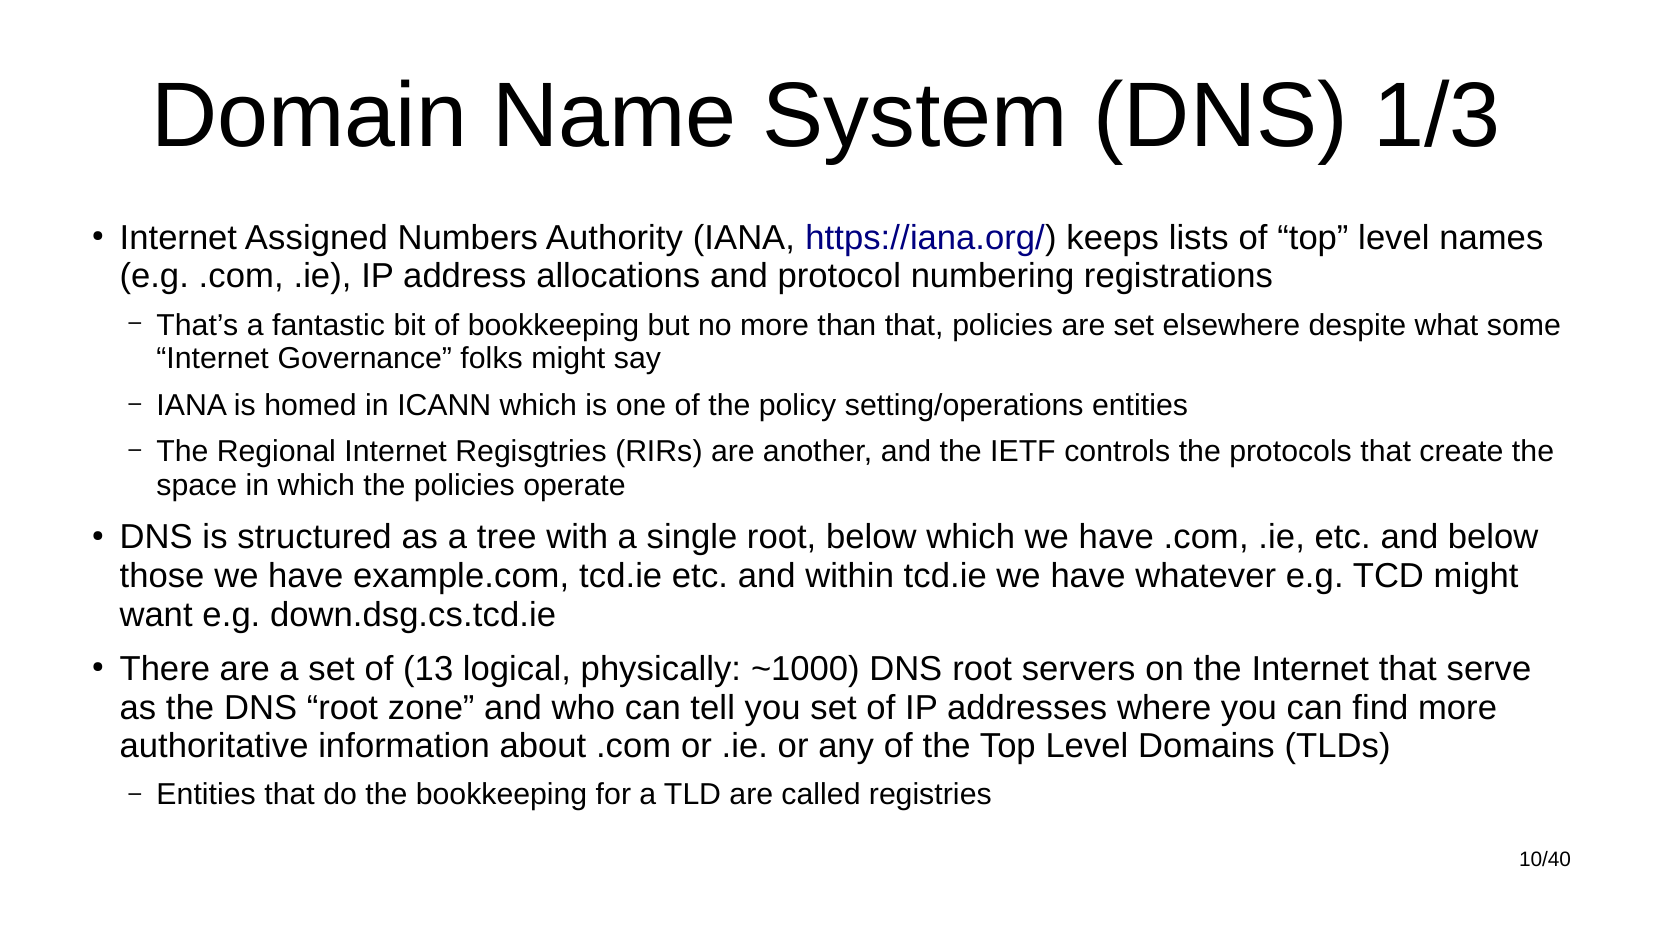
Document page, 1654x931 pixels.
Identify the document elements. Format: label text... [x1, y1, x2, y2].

list Internet Assigned Numbers Authority (IANA, https://iana.org/) keeps lists of “top” level names (e.g. .com, .ie), IP address allocations and protocol numbering registrations That’s a fantastic bit of bookkeeping but no more than that, policies are set elsewhere despite what some “Internet Governance” folks might say IANA is homed in ICANN which is one of the policy setting/operations entities The Regional Internet Regisgtries (RIRs) are another, and the IETF controls the protocols that create the space in which the policies operate DNS is structured as a tree with a single root, below which we have .com, .ie, etc. and below those we have example.com, tcd.ie etc. and within tcd.ie we have whatever e.g. TCD might want e.g. down.dsg.cs.tcd.ie There are a set of (13 logical, physically: ~1000) DNS root servers on the Internet that serve as the DNS “root zone” and who can tell you set of IP addresses where you can find more authoritative information about .com or .ie. or any of the Top Level Domains (TLDs) Entities that do the bookkeeping for a TLD are called registries [82, 217, 1576, 827]
title Domain Name System (DNS) 1/3 [82, 37, 1571, 193]
